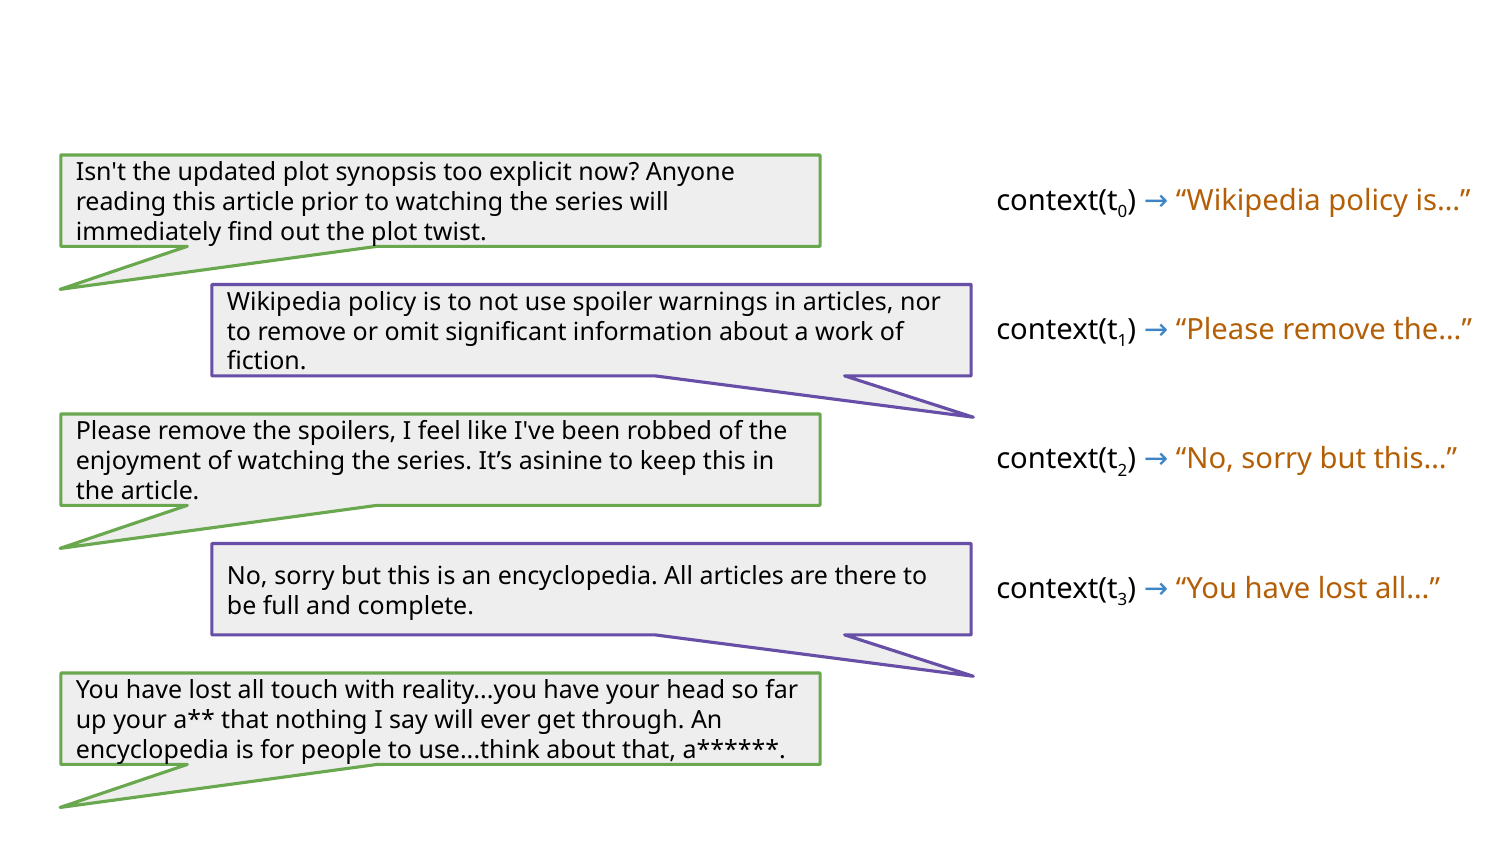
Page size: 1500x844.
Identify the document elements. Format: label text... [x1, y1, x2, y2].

text_box context(t3) → “You have lost all…” [981, 554, 1491, 625]
text_box No, sorry but this is an encyclopedia. All articles are there to be full and complete. [211, 543, 974, 677]
text_box You have lost all touch with reality...you have your head so far up your a** that nothing I say will ever get through. An encyclopedia is for people to use...think about that, a******. [60, 673, 821, 808]
text_box Wikipedia policy is to not use spoiler warnings in articles, nor to remove or omit significant information about a work of fiction. [211, 284, 974, 418]
text_box context(t2) → “No, sorry but this…” [981, 424, 1491, 495]
text_box Isn't the updated plot synopsis too explicit now? Anyone reading this article prior to watching the series will immediately find out the plot twist. [60, 154, 821, 290]
text_box Please remove the spoilers, I feel like I've been robbed of the enjoyment of watching the series. It’s asinine to keep this in the article. [60, 413, 821, 549]
text_box context(t0) → “Wikipedia policy is…” [981, 165, 1491, 236]
text_box context(t1) → “Please remove the…” [981, 295, 1491, 366]
